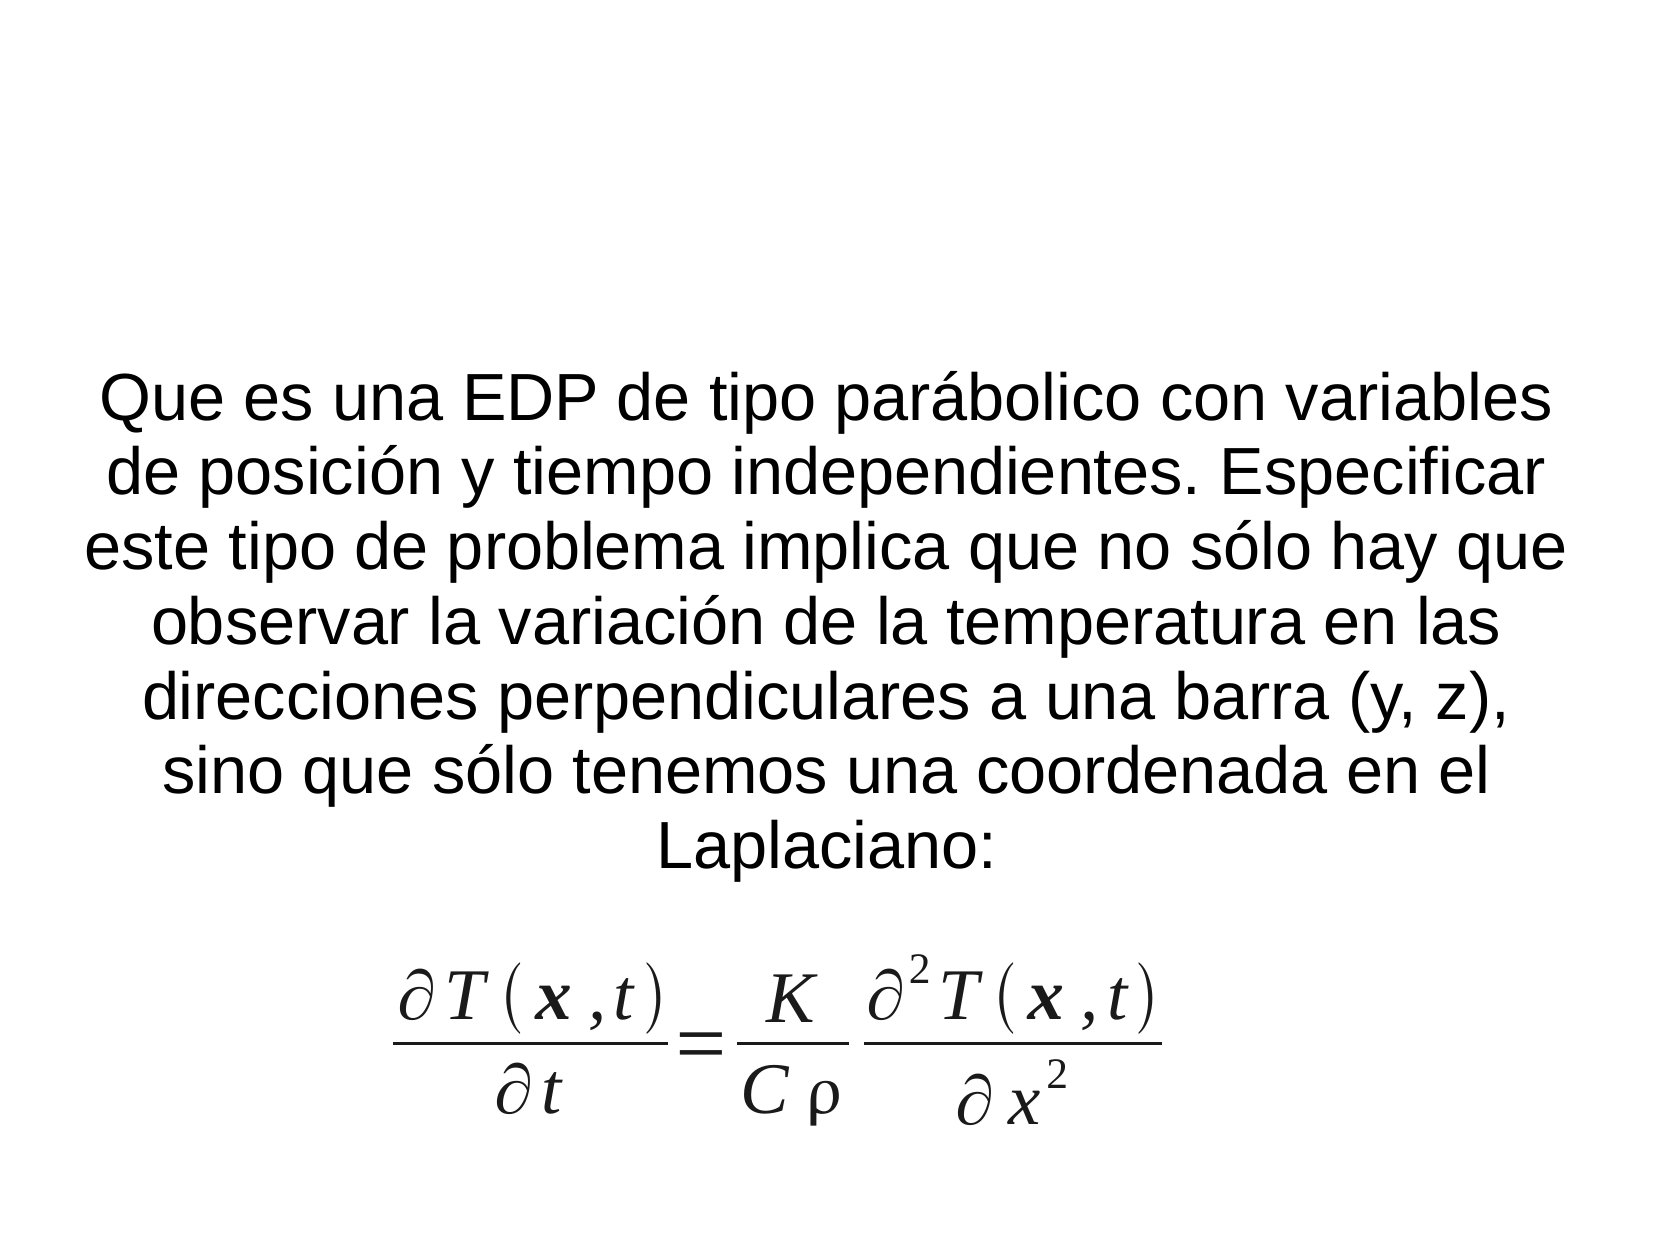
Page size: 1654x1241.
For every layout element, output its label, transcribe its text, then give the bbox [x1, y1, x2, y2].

subtitle Que es una EDP de tipo parábolico con variables de posición y tiempo independientes. Especificar este tipo de problema implica que no sólo hay que observar la variación de la temperatura en las direcciones perpendiculares a una barra (y, z), sino que sólo tenemos una coordenada en el Laplaciano: [82, 297, 1571, 945]
chart [383, 944, 1171, 1141]
